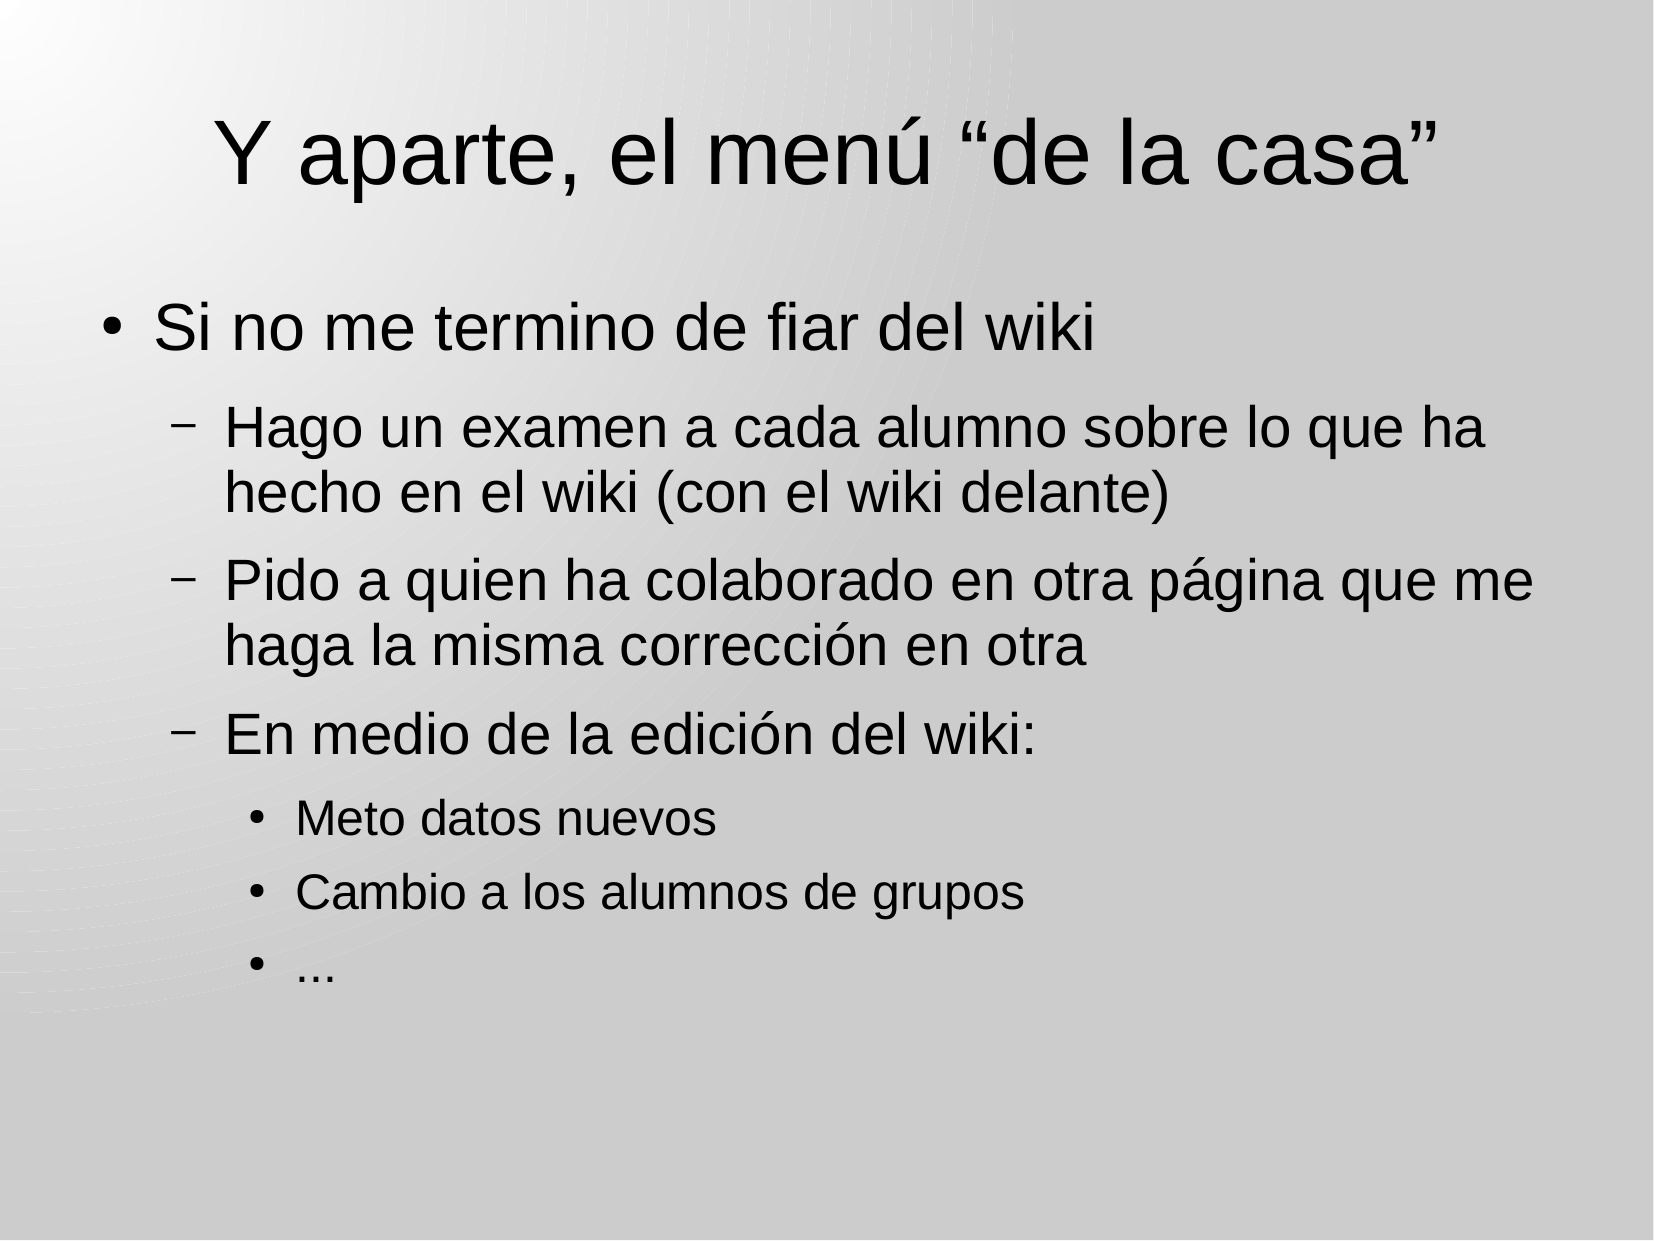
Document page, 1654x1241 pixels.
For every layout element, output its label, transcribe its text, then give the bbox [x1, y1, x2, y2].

list Si no me termino de fiar del wiki Hago un examen a cada alumno sobre lo que ha hecho en el wiki (con el wiki delante) Pido a quien ha colaborado en otra página que me haga la misma corrección en otra En medio de la edición del wiki: Meto datos nuevos Cambio a los alumnos de grupos ... [82, 290, 1538, 1109]
title Y aparte, el menú “de la casa” [82, 49, 1571, 257]
